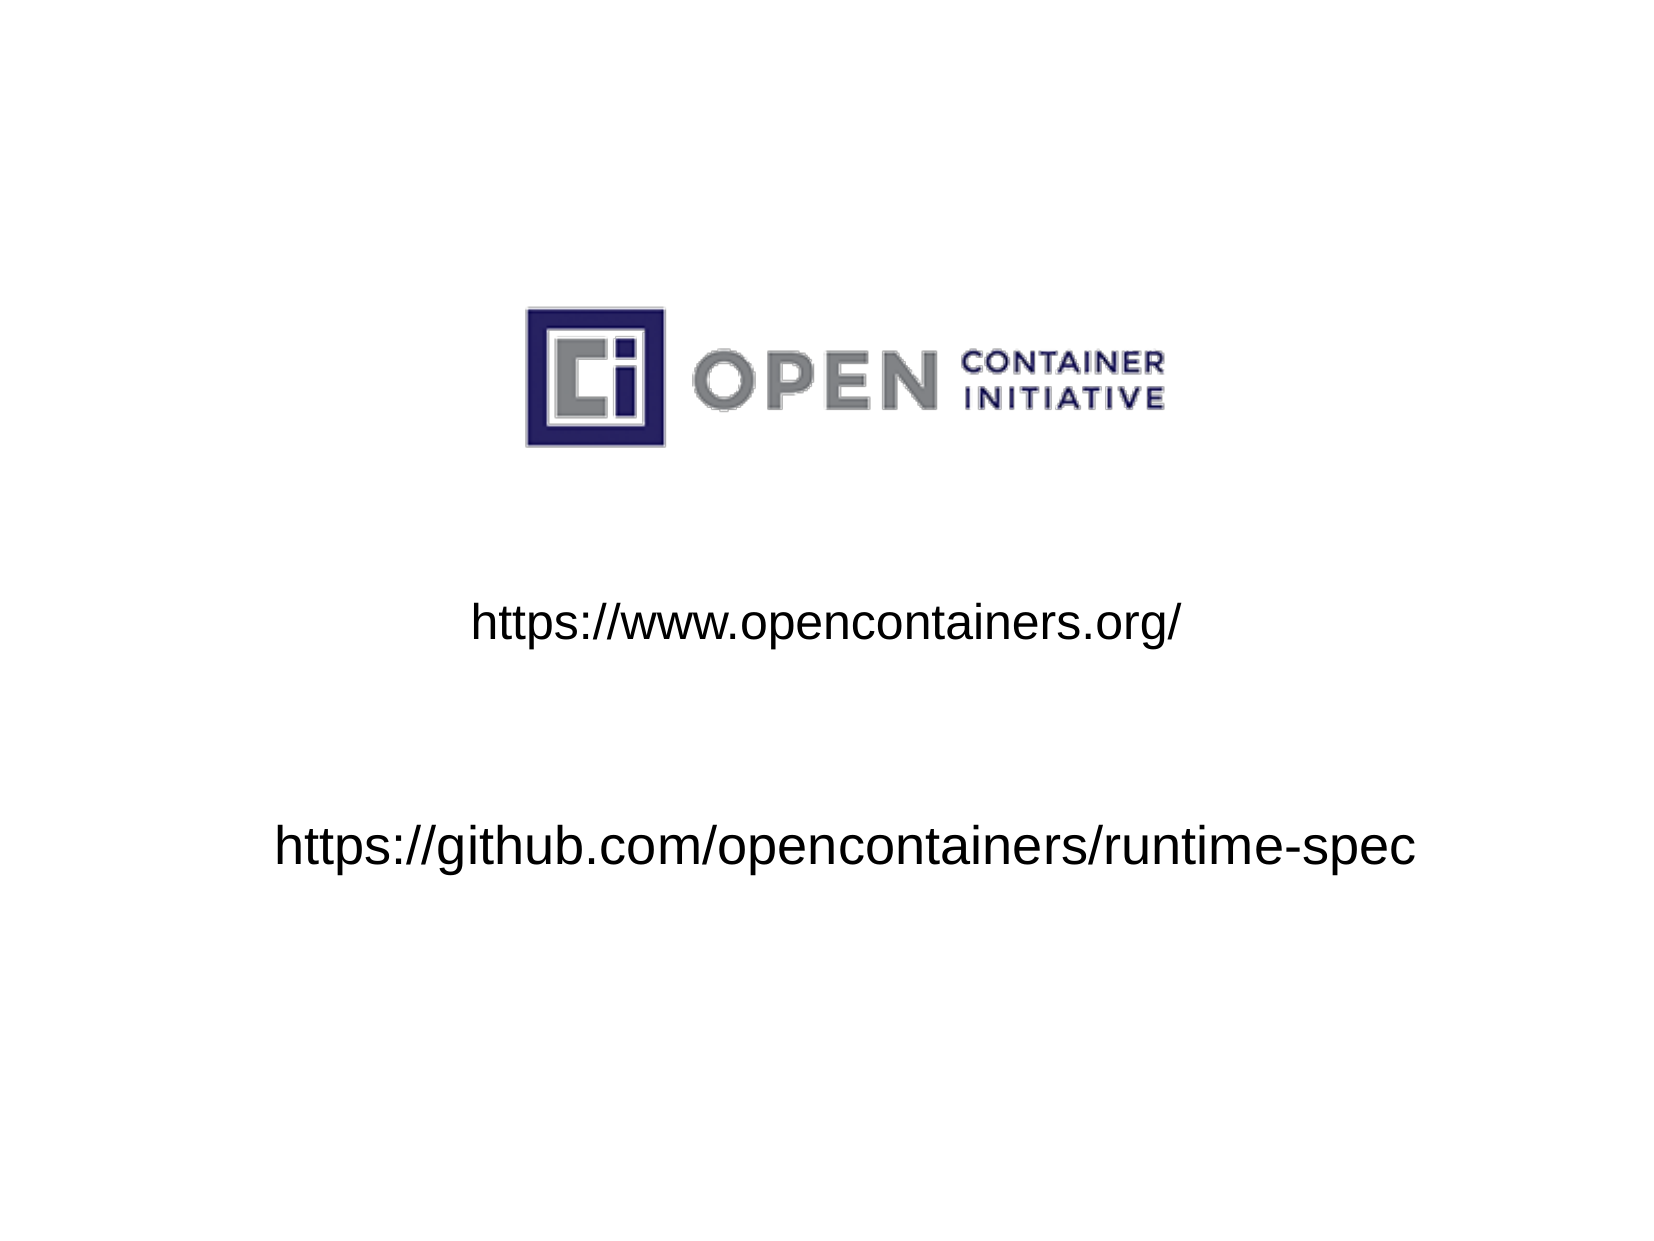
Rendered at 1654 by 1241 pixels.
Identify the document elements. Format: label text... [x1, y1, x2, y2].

picture [516, 266, 1177, 456]
text_box https://github.com/opencontainers/runtime-spec [259, 807, 1434, 884]
text_box https://www.opencontainers.org/ [455, 587, 1198, 658]
